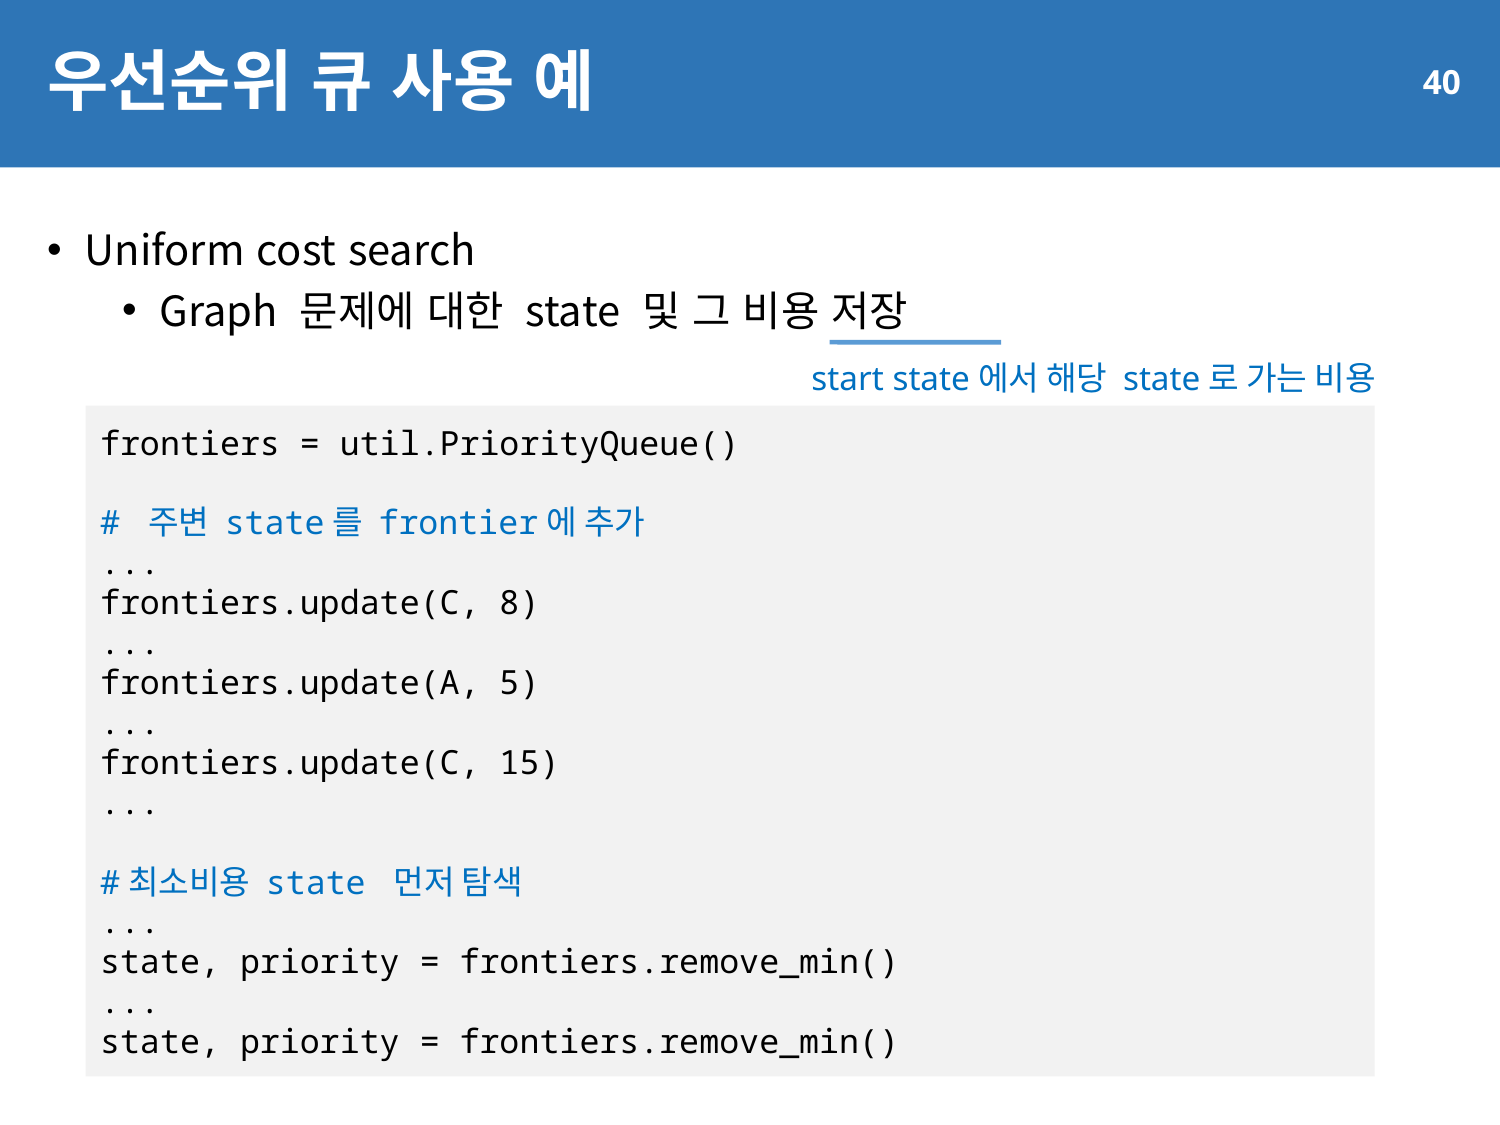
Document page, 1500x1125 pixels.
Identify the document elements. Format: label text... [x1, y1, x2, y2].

title 우선순위 큐 사용 예 [32, 20, 1476, 148]
text_box start state에서 해당 state로 가는 비용 [796, 350, 1437, 405]
slide_number <number> [1273, 53, 1476, 114]
text_box frontiers = util.PriorityQueue() # 주변 state를 frontier에 추가 ... frontiers.update(C, 8) ... frontiers.update(A, 5) ... frontiers.update(C, 15) ... #최소비용 state 먼저 탐색 ... state, priority = frontiers.remove_min() ... state, priority = frontiers.remove_min() [85, 405, 1375, 1077]
list Uniform cost search Graph 문제에 대한 state 및 그 비용 저장 [32, 206, 1476, 1100]
